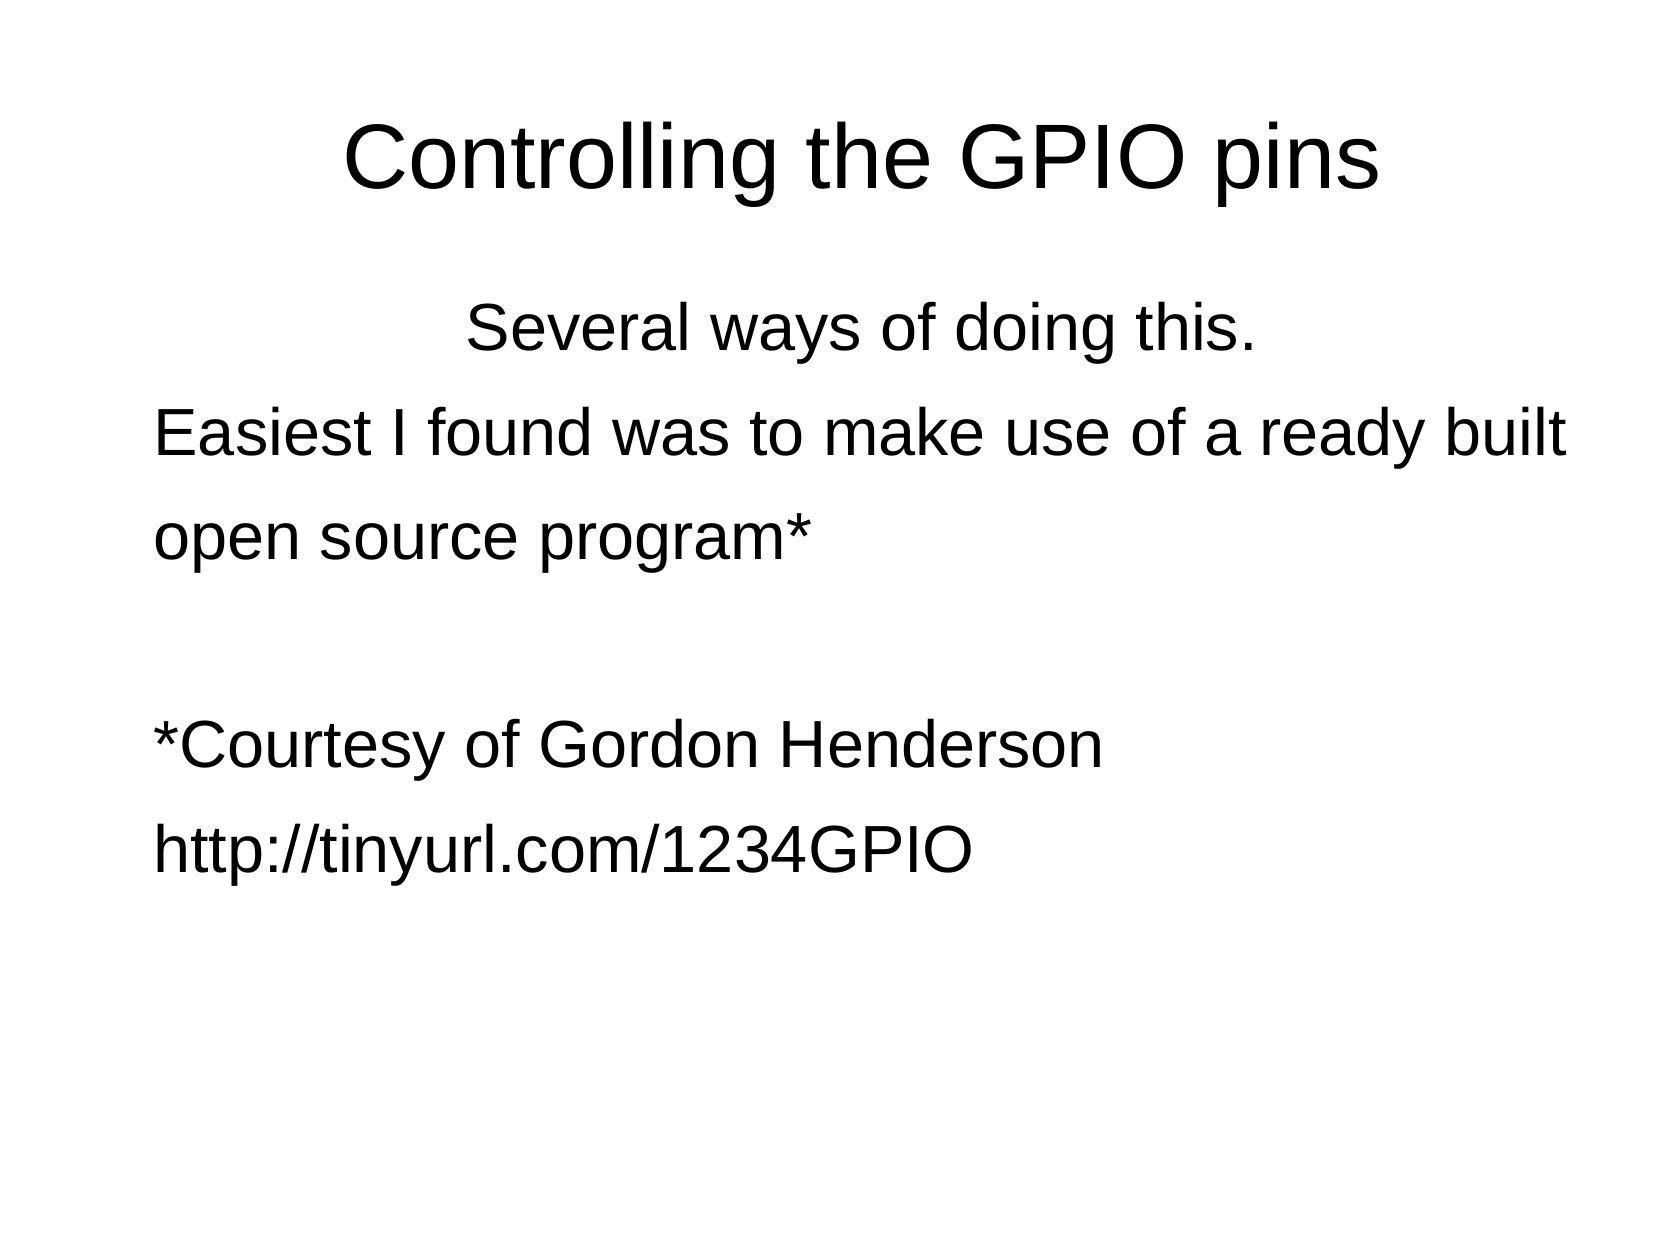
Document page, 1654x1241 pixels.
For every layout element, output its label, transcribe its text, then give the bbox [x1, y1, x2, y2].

list Several ways of doing this. Easiest I found was to make use of a ready built open source program* *Courtesy of Gordon Henderson http://tinyurl.com/1234GPIO [82, 290, 1571, 1010]
title Controlling the GPIO pins [118, 52, 1607, 260]
